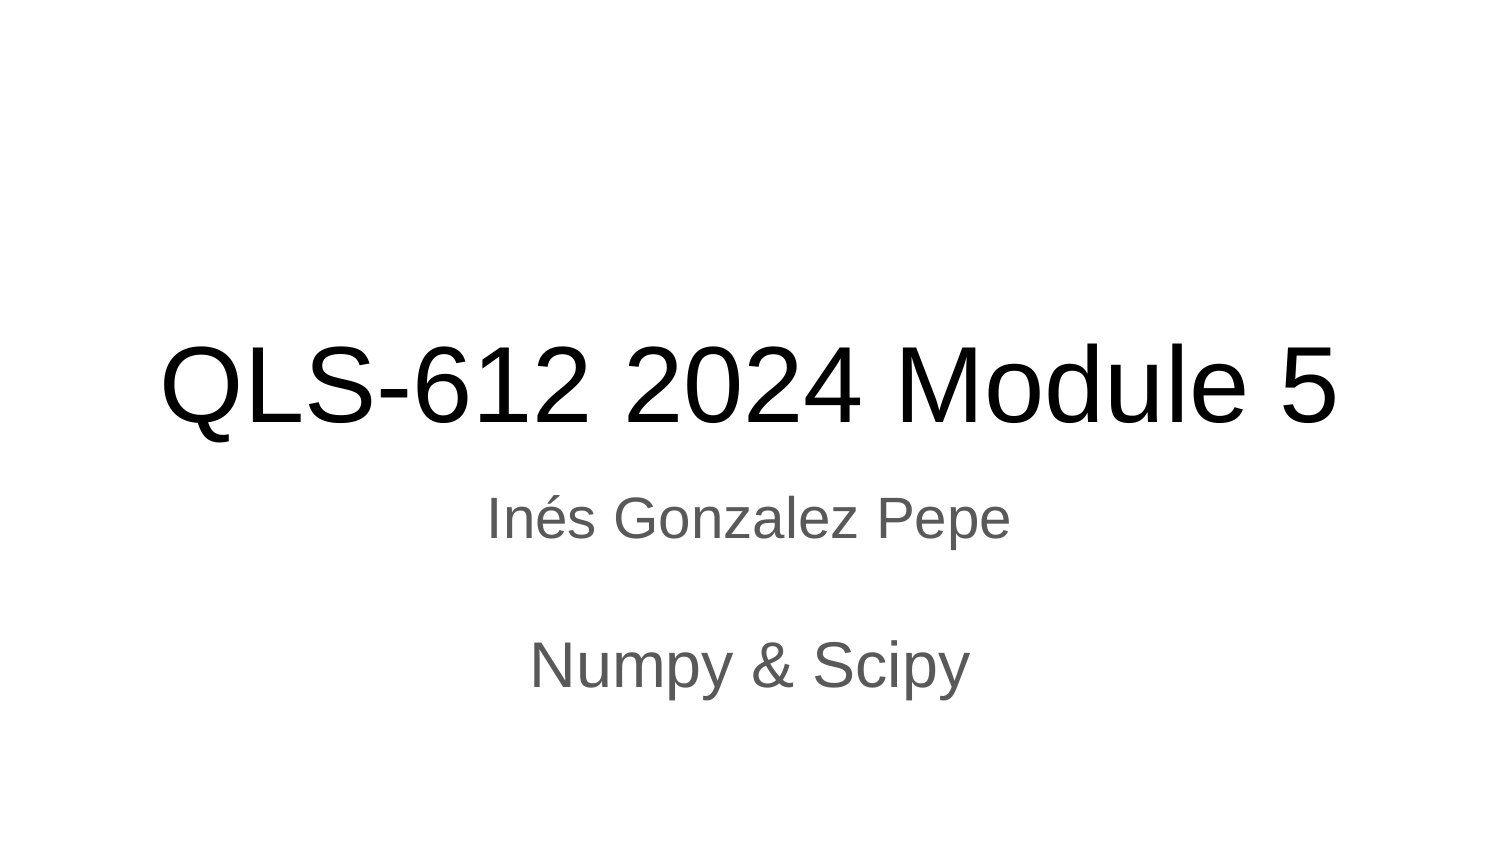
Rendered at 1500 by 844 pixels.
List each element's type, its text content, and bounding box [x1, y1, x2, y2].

subtitle Inés Gonzalez Pepe [51, 464, 1449, 595]
text_box Numpy & Scipy [286, 607, 1213, 738]
title QLS-612 2024 Module 5 [51, 122, 1449, 459]
